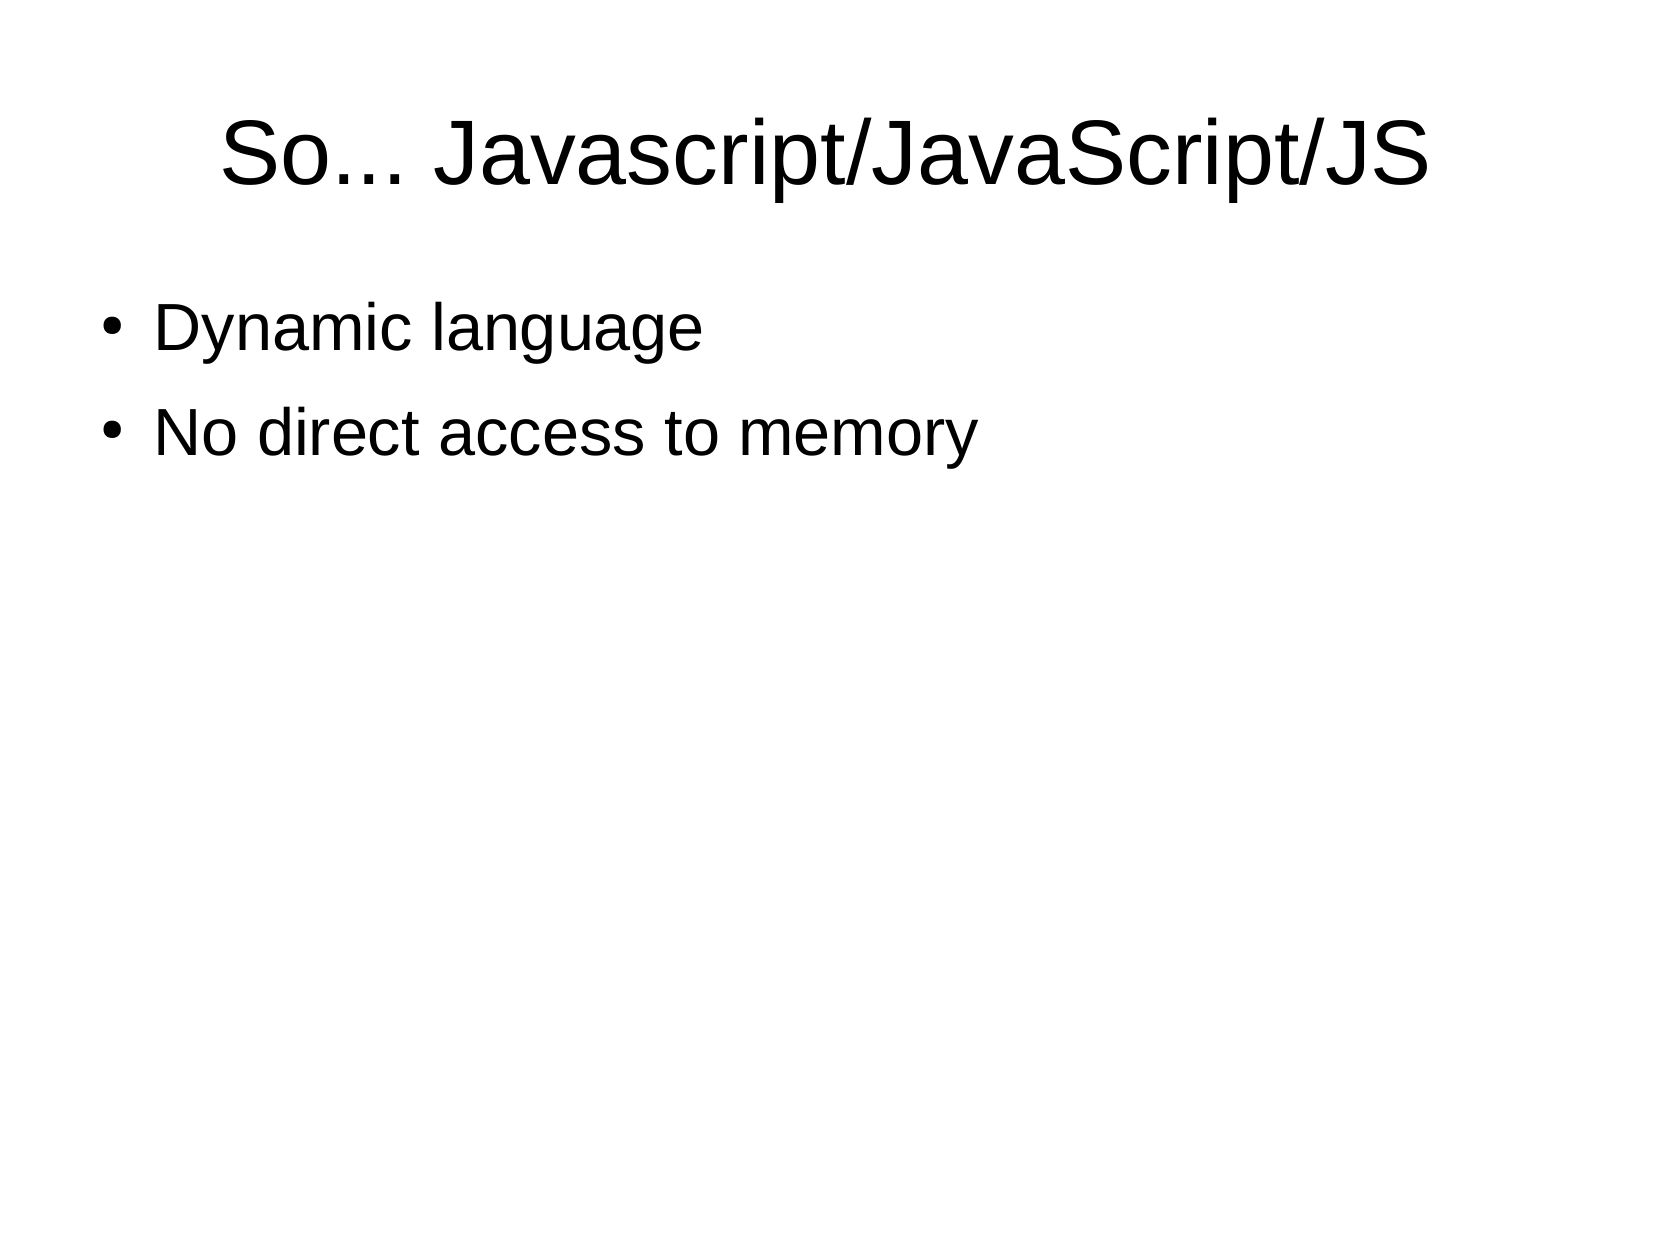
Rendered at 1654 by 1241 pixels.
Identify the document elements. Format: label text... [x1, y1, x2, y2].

title So... Javascript/JavaScript/JS [82, 49, 1571, 257]
list Dynamic language No direct access to memory [82, 290, 1538, 1010]
